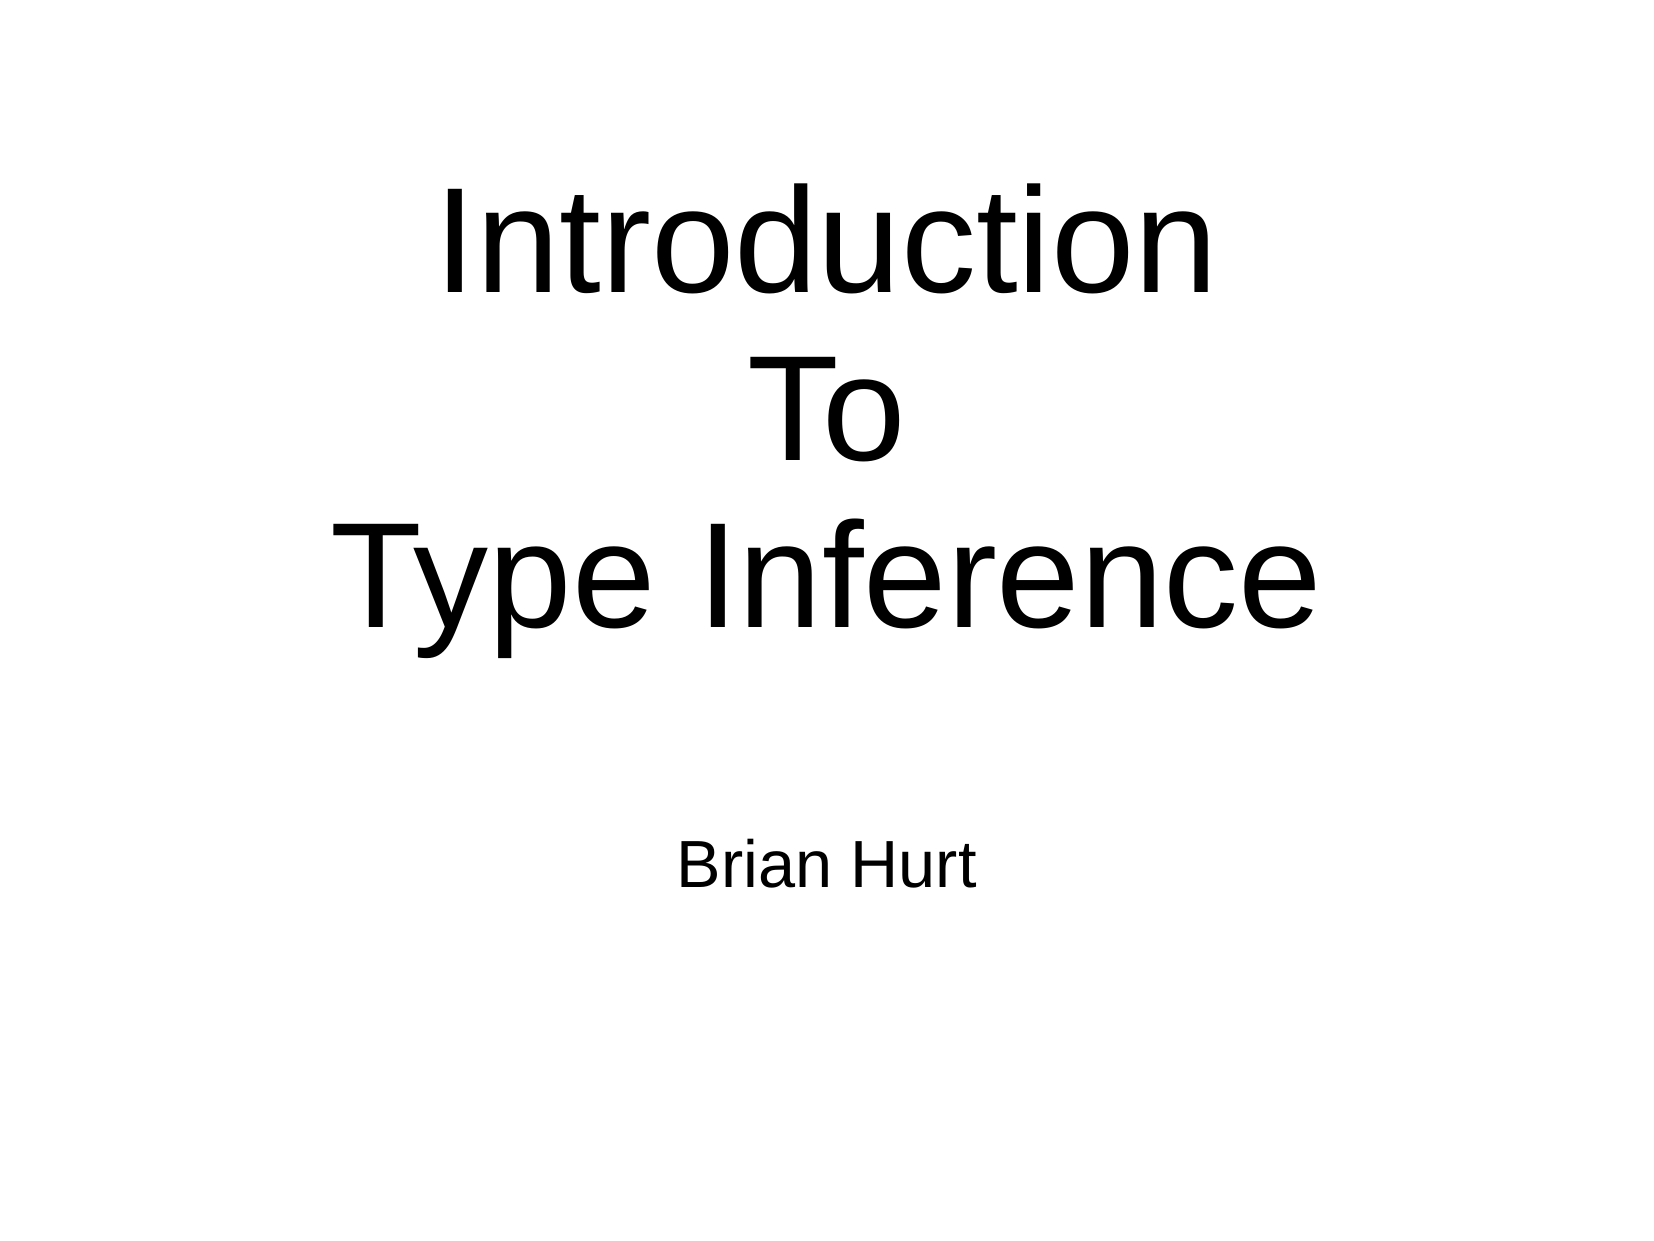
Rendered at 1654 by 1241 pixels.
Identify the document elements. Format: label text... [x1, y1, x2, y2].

subtitle Introduction To Type Inference Brian Hurt [82, 49, 1571, 1010]
